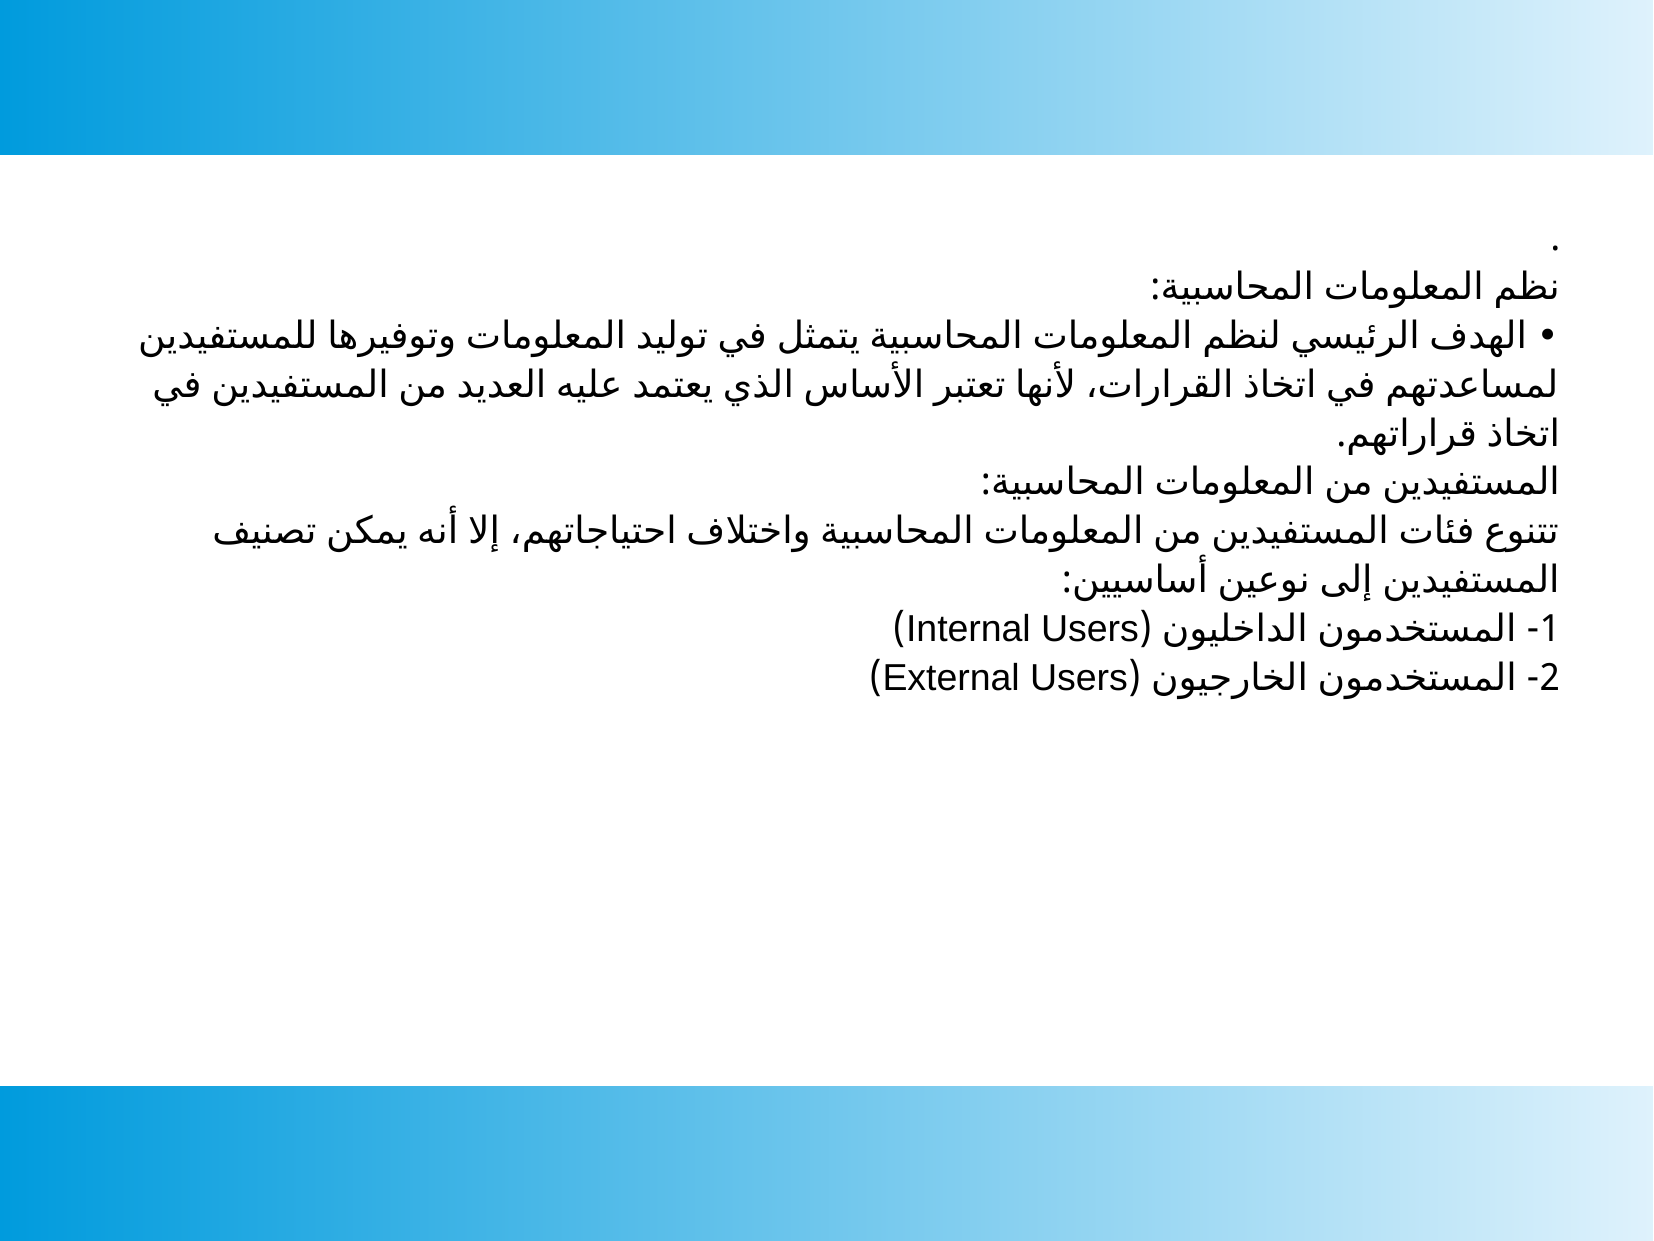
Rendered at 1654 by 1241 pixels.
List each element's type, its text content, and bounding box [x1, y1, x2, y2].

text_box . نظم المعلومات المحاسبية: • الهدف الرئيسي لنظم المعلومات المحاسبية يتمثل في توليد المعلومات وتوفيرها للمستفيدين لمساعدتهم في اتخاذ القرارات، لأنها تعتبر الأساس الذي يعتمد عليه العديد من المستفيدين في اتخاذ قراراتهم. المستفيدين من المعلومات المحاسبية: تتنوع فئات المستفيدين من المعلومات المحاسبية واختلاف احتياجاتهم، إلا أنه يمكن تصنيف المستفيدين إلى نوعين أساسيين: 1- المستخدمون الداخليون (Internal Users) 2- المستخدمون الخارجيون (External Users) [75, 210, 1576, 711]
